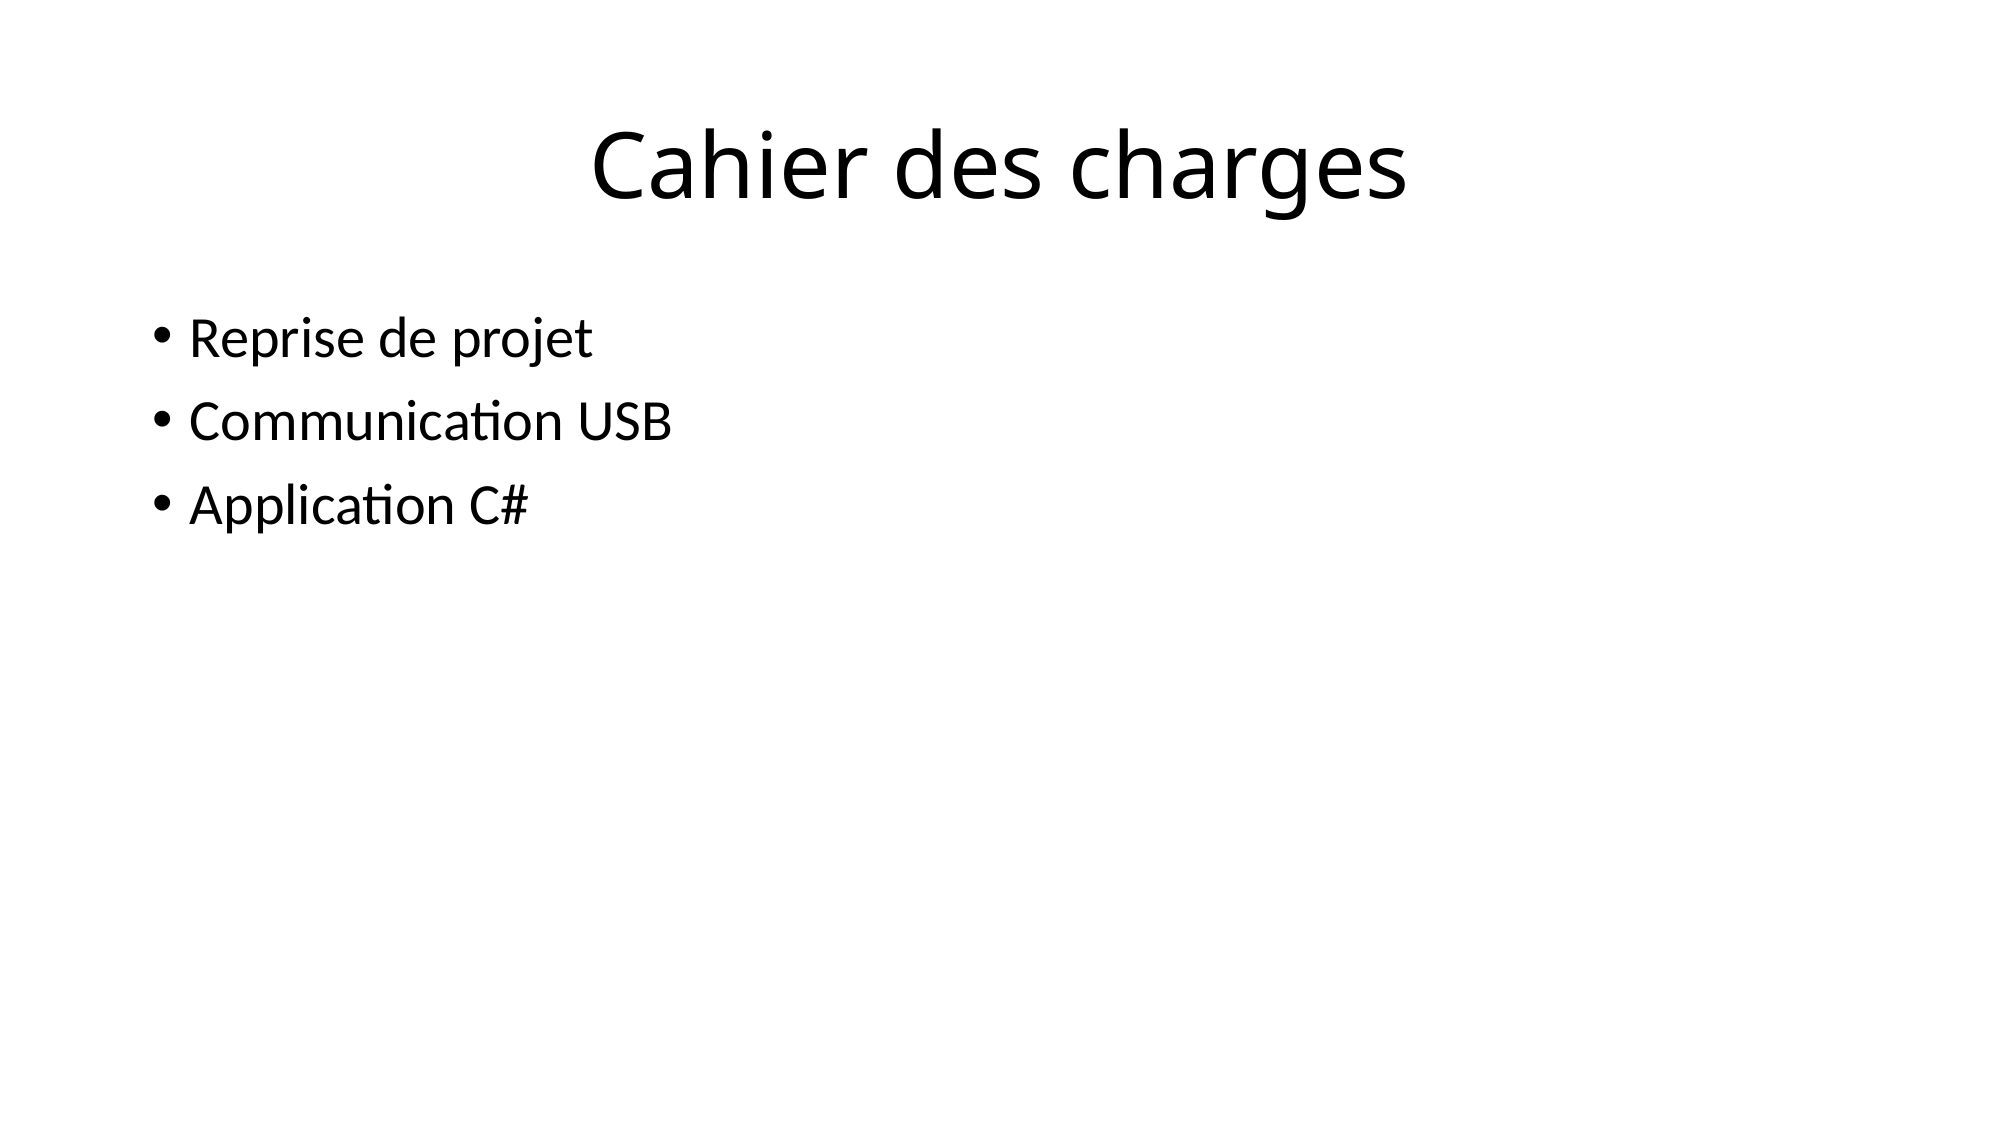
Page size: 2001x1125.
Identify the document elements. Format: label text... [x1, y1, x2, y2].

list Reprise de projet Communication USB Application C# [137, 299, 1863, 1014]
title Cahier des charges [137, 59, 1863, 278]
